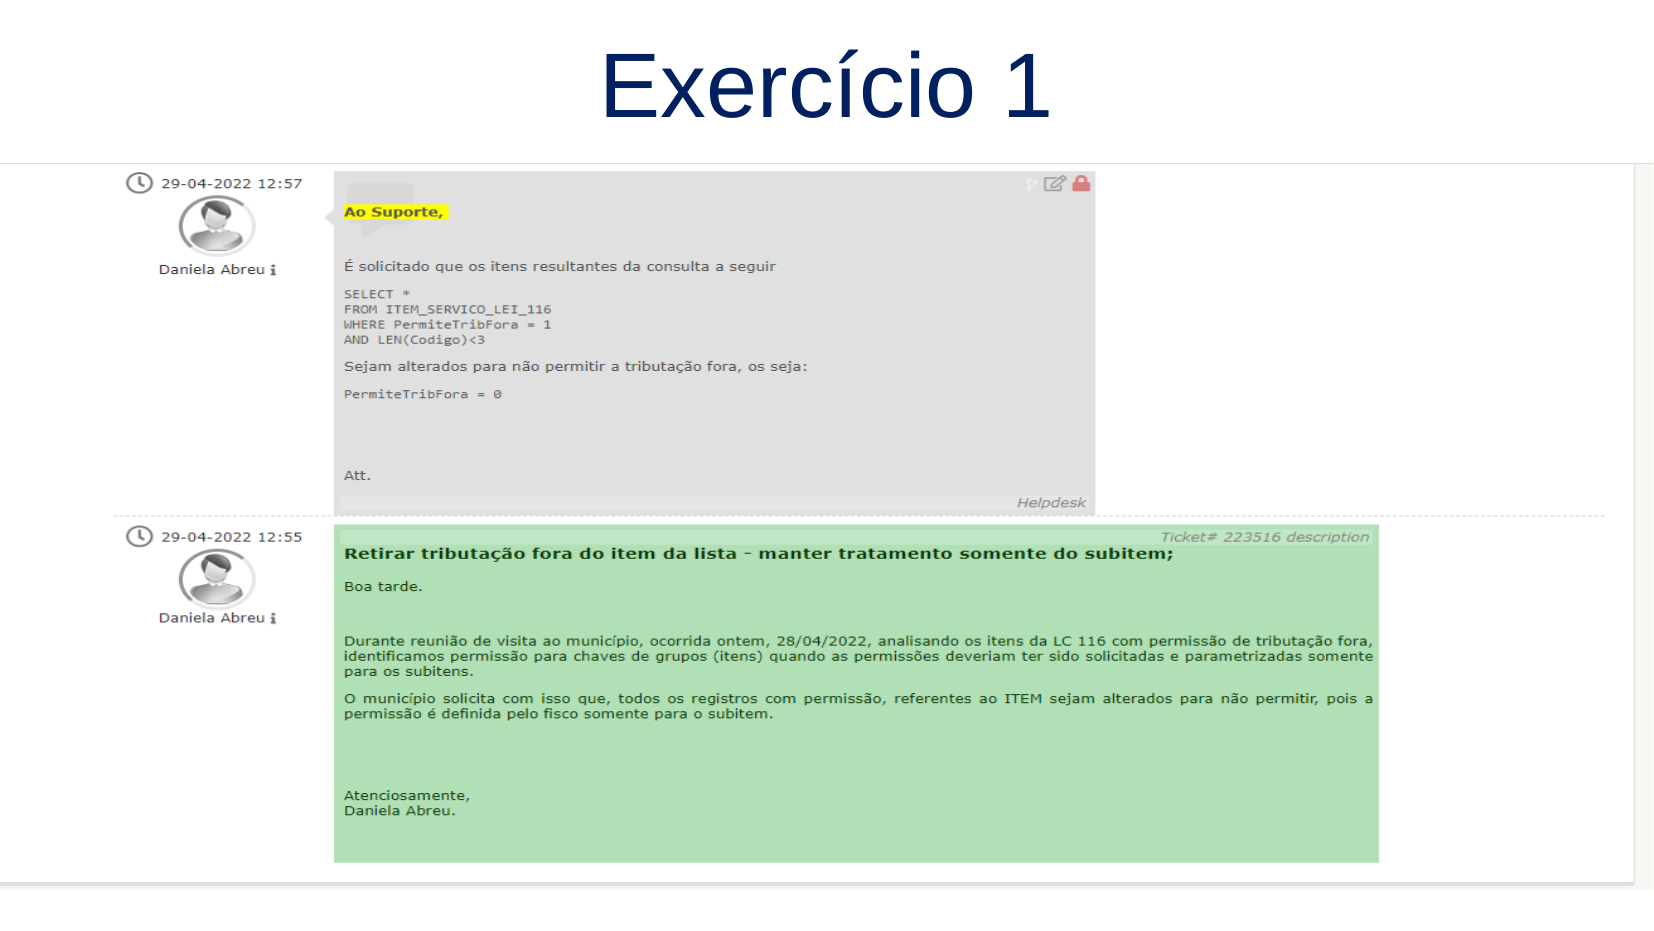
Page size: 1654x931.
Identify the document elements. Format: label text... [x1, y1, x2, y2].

picture [0, 163, 1654, 890]
title Exercício 1 [82, 37, 1571, 138]
